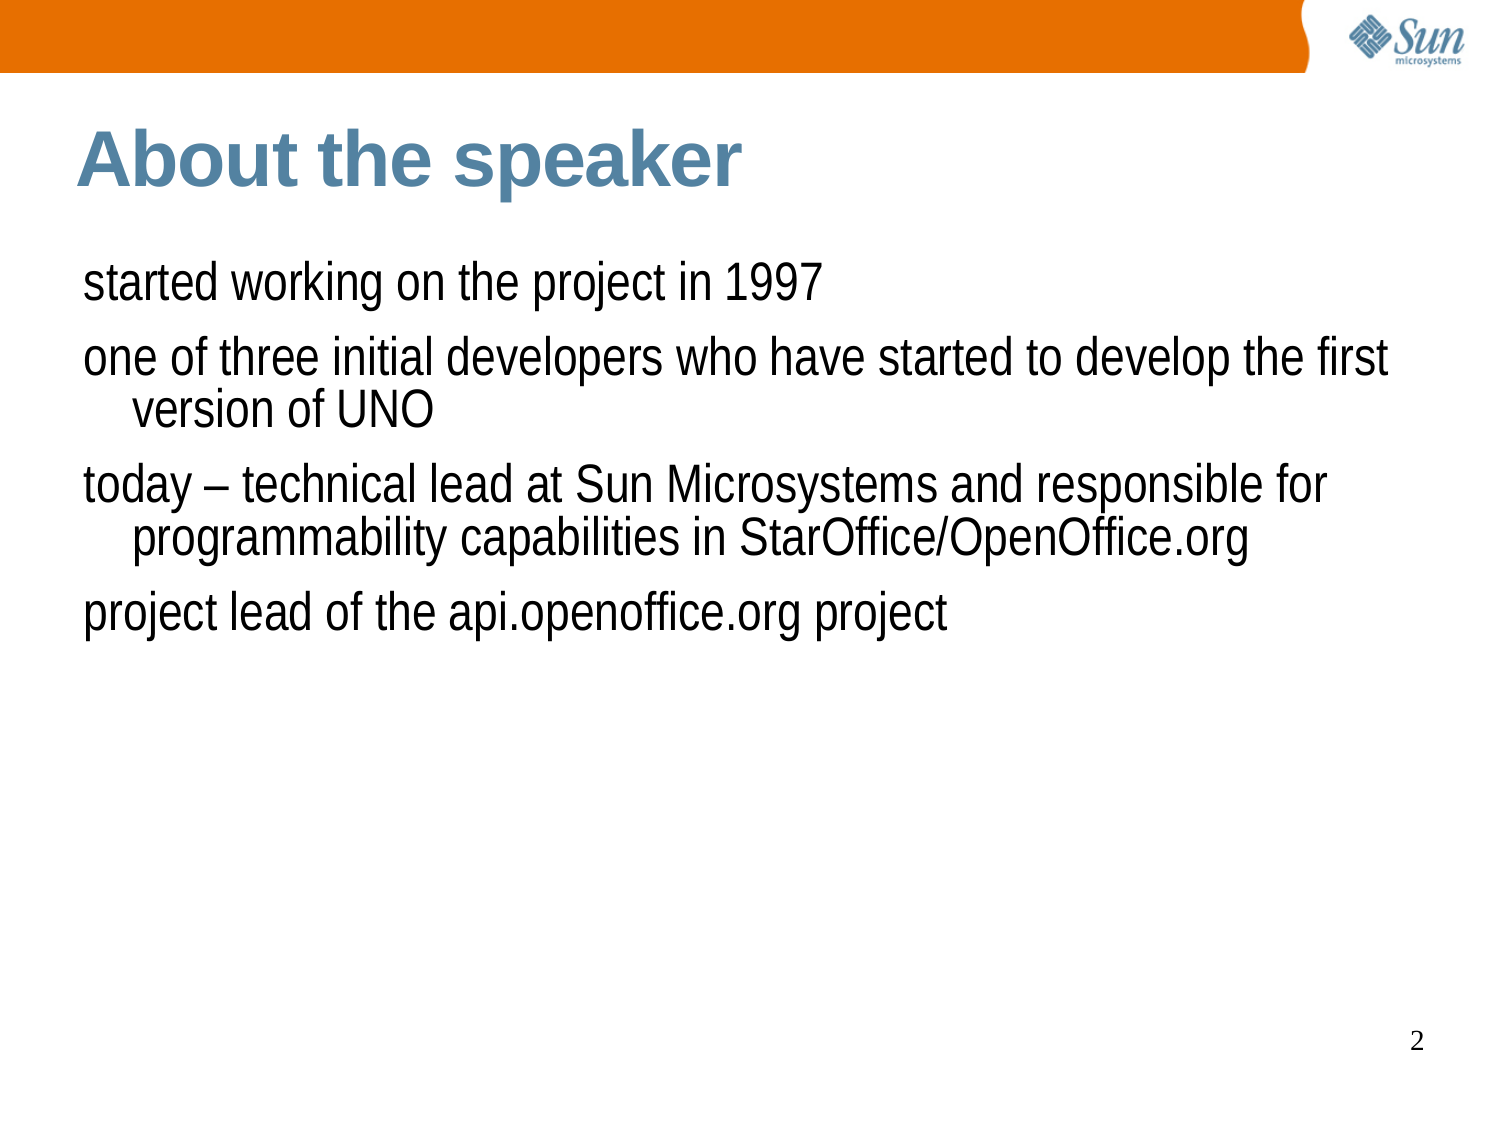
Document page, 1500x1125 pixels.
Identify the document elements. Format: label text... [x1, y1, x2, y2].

title About the speaker [75, 123, 1437, 227]
list started working on the project in 1997 one of three initial developers who have started to develop the first version of UNO today – technical lead at Sun Microsystems and responsible for programmability capabilities in StarOffice/OpenOffice.org project lead of the api.openoffice.org project [64, 258, 1401, 1062]
picture [0, 0, 1500, 73]
